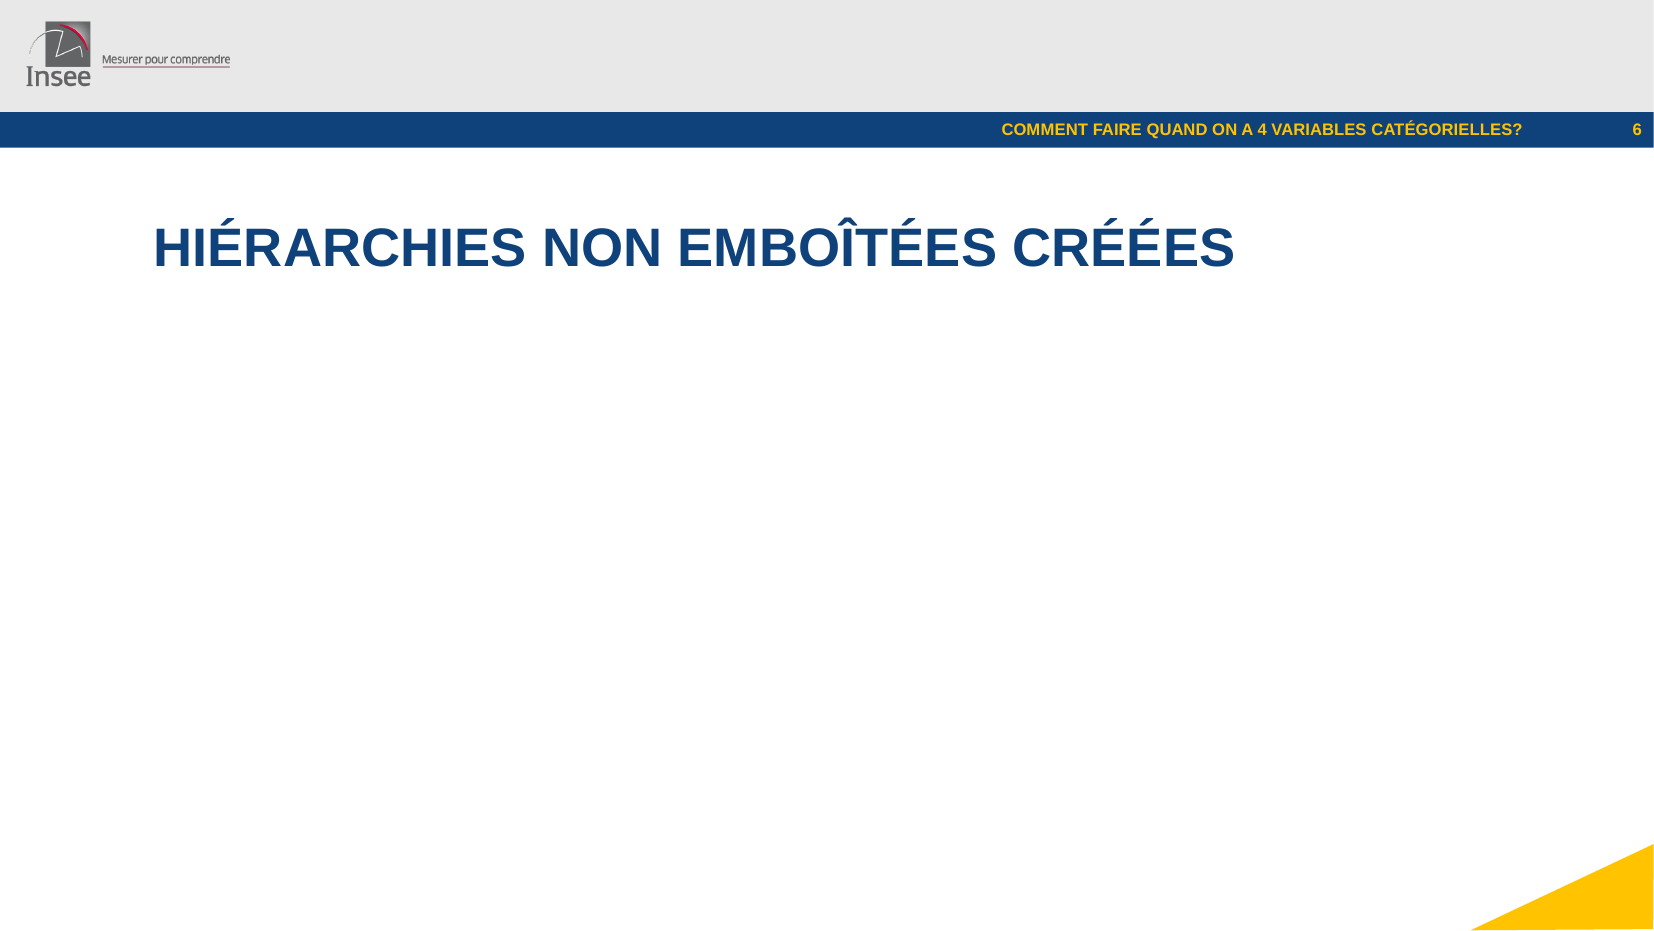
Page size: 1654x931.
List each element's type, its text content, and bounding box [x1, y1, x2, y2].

picture [23, 0, 230, 89]
list Hiérarchies NON Emboîtées Créées [82, 217, 1571, 861]
